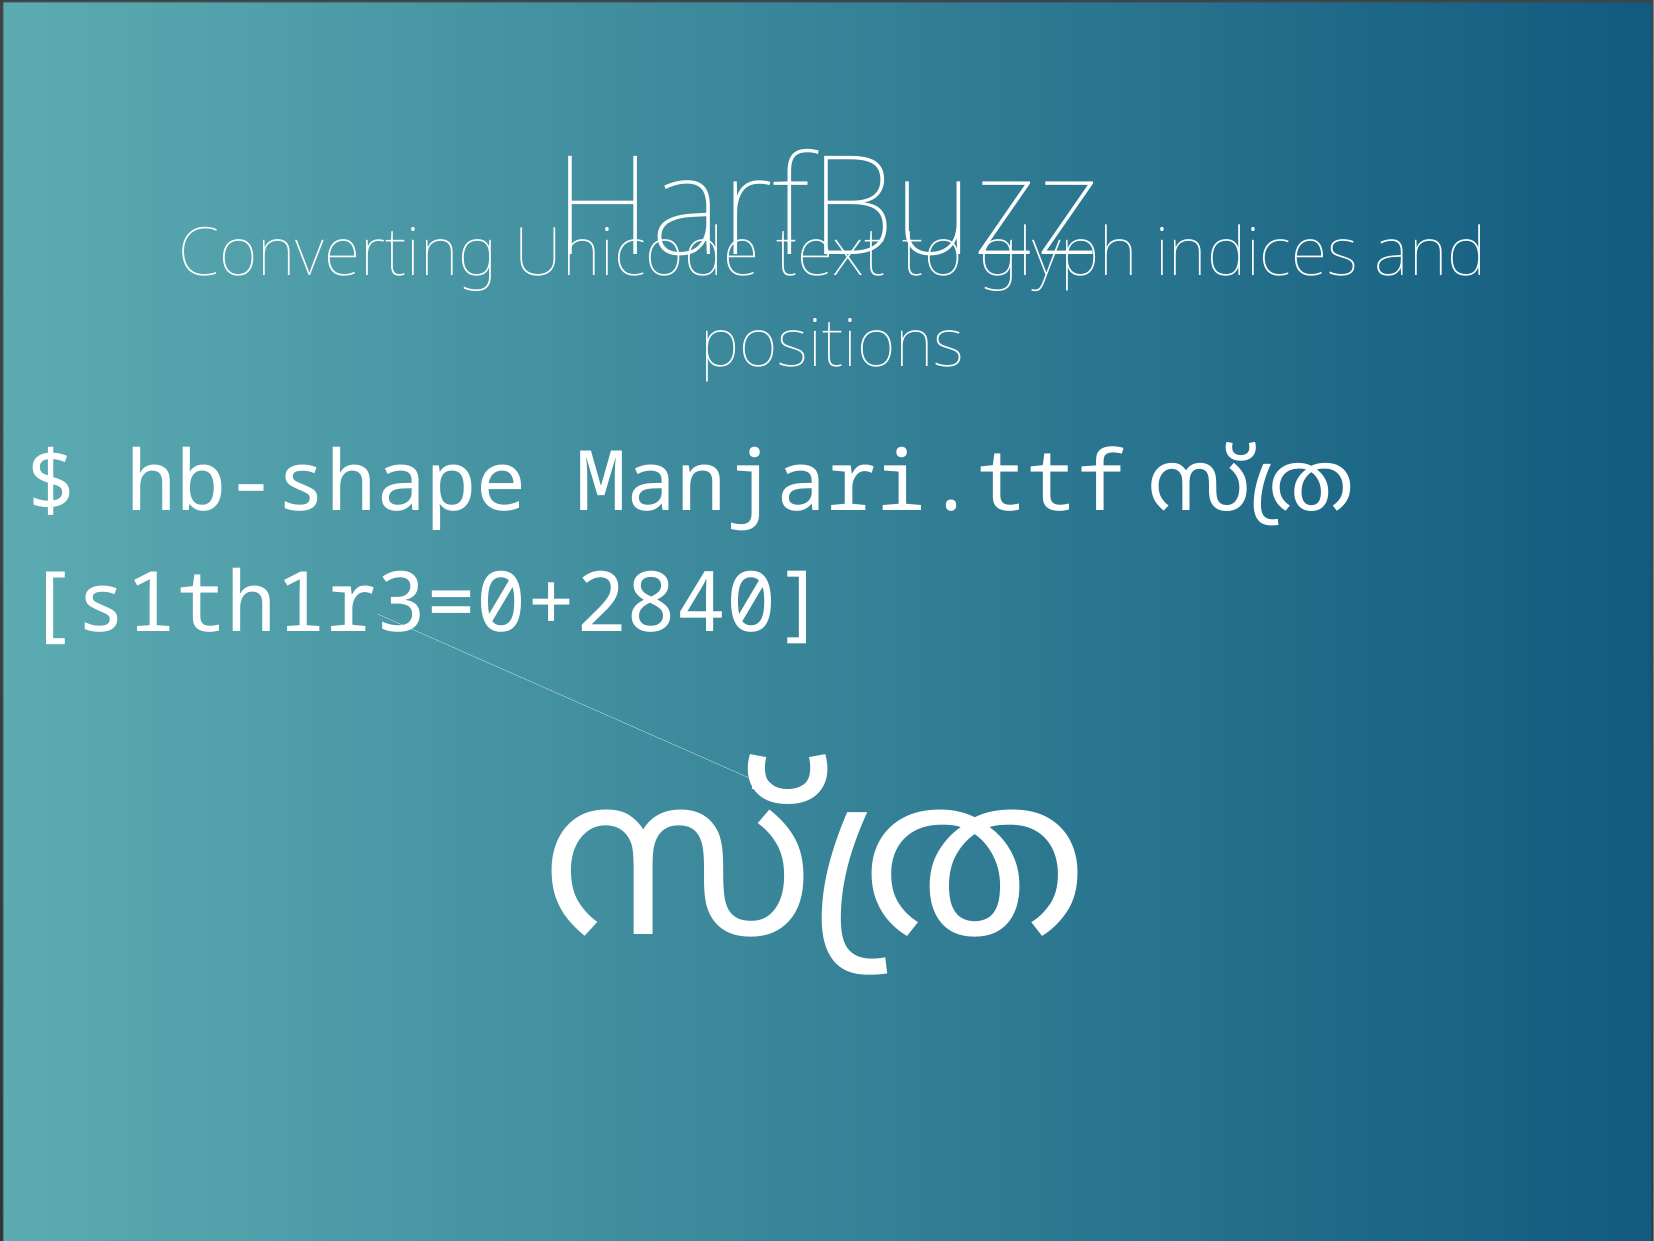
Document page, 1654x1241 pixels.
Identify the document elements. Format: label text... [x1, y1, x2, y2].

text_box Converting Unicode text to glyph indices and positions [23, 197, 1642, 284]
picture [0, 0, 1654, 1241]
text_box $ hb-shape Manjari.ttf സ്ത്ര [s1th1r3=0+2840] [11, 413, 1642, 717]
text_box സ്ത്ര [0, 736, 1630, 994]
text_box HarfBuzz [82, 2, 1571, 197]
